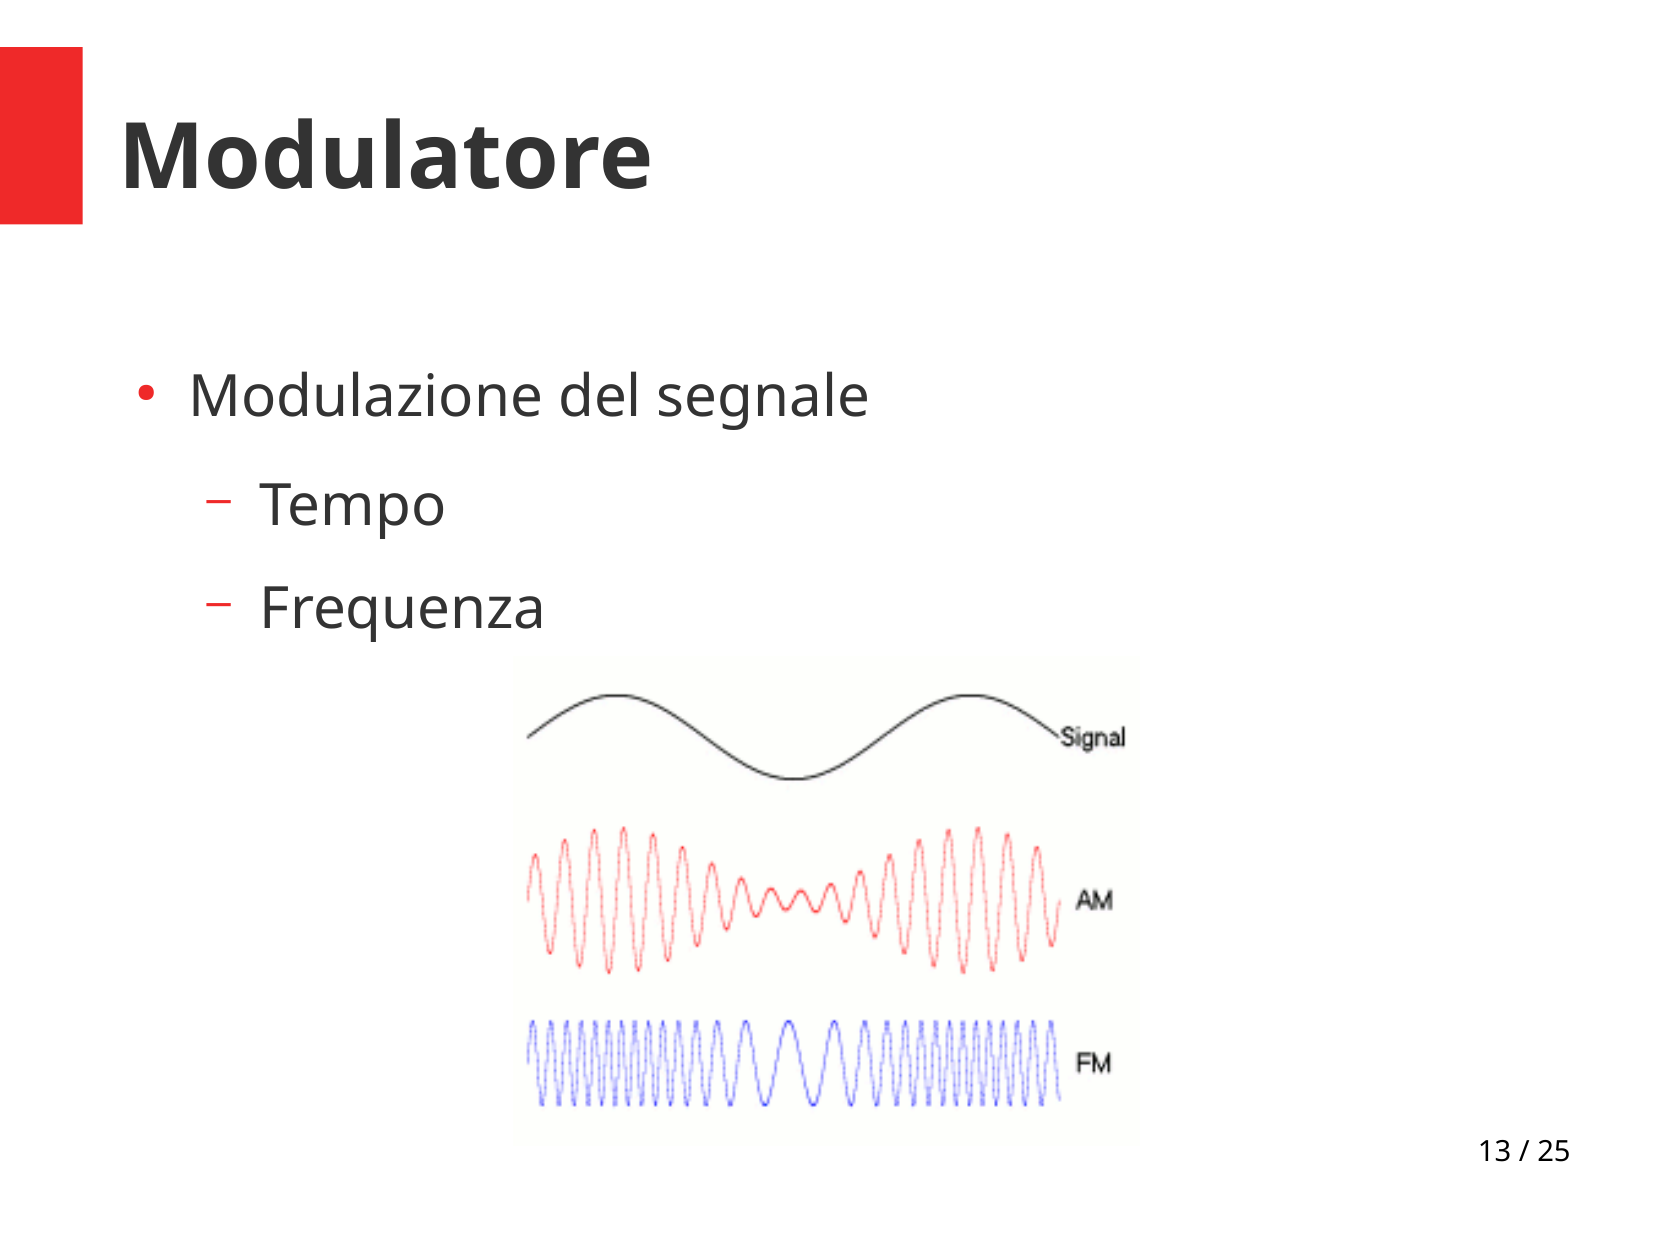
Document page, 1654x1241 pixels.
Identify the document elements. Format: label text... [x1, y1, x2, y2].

picture [513, 656, 1140, 1146]
list Modulazione del segnale Tempo Frequenza [118, 354, 1536, 1074]
title Modulatore [118, 49, 1571, 257]
